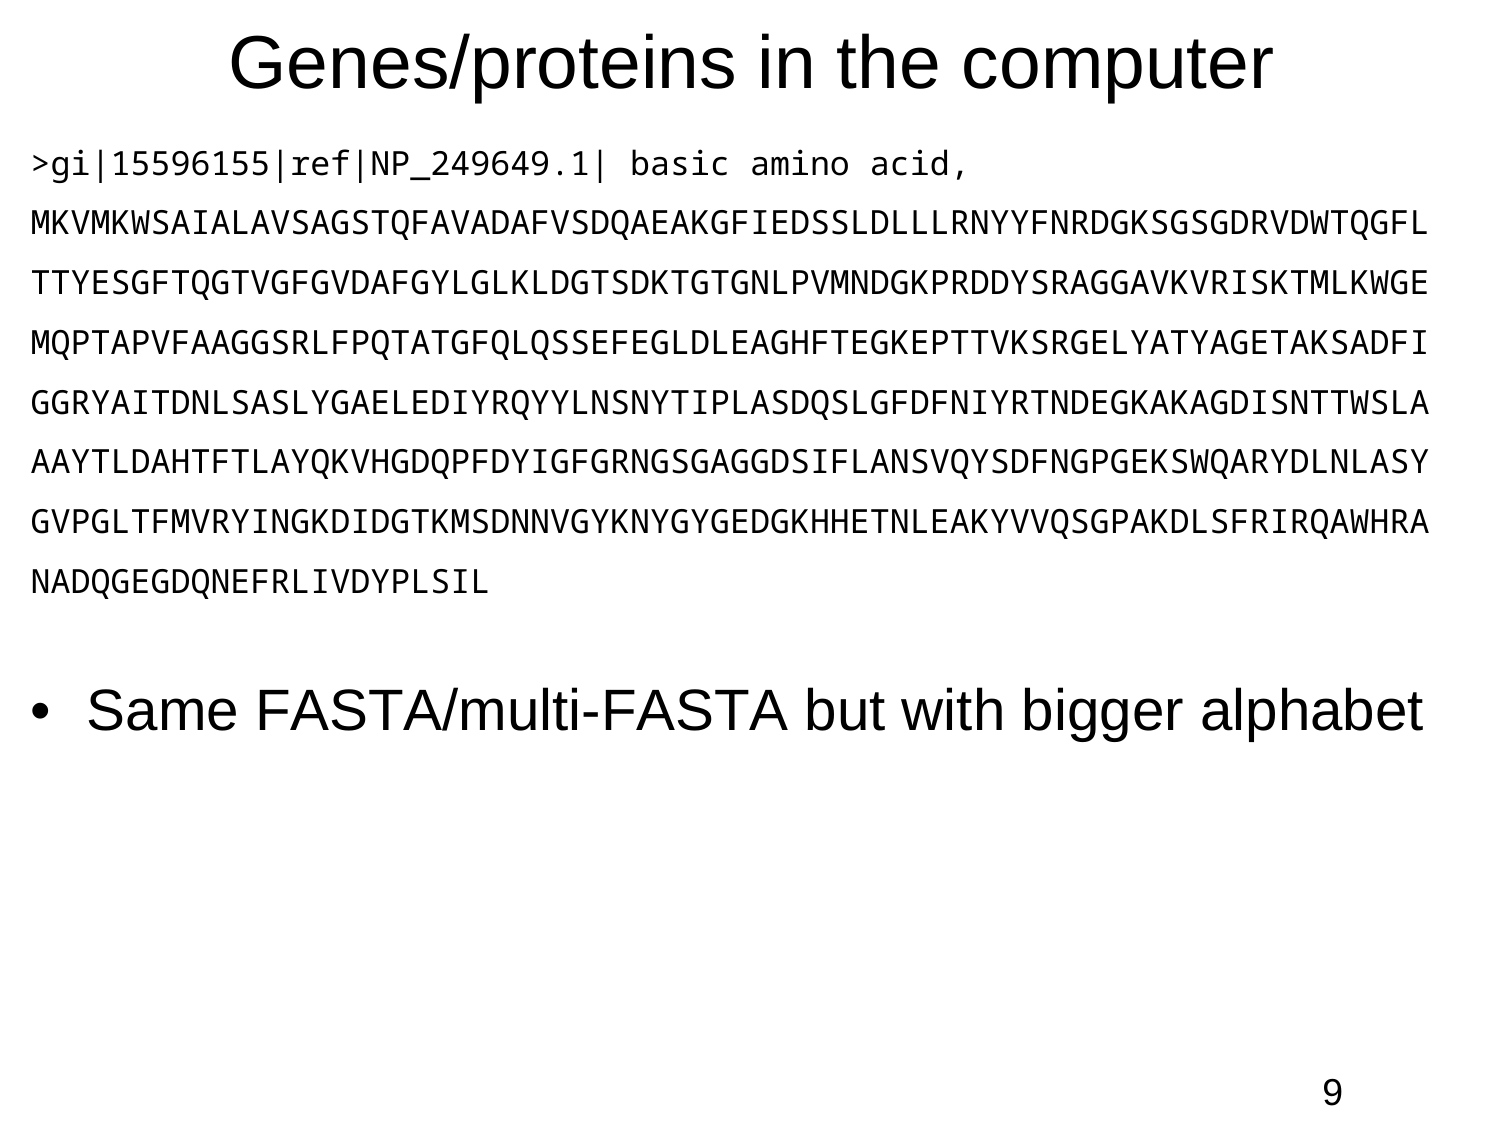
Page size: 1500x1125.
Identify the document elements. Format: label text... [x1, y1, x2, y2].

list >gi|15596155|ref|NP_249649.1| basic amino acid, MKVMKWSAIALAVSAGSTQFAVADAFVSDQAEAKGFIEDSSLDLLLRNYYFNRDGKSGSGDRVDWTQGFL TTYESGFTQGTVGFGVDAFGYLGLKLDGTSDKTGTGNLPVMNDGKPRDDYSRAGGAVKVRISKTMLKWGE MQPTAPVFAAGGSRLFPQTATGFQLQSSEFEGLDLEAGHFTEGKEPTTVKSRGELYATYAGETAKSADFI GGRYAITDNLSASLYGAELEDIYRQYYLNSNYTIPLASDQSLGFDFNIYRTNDEGKAKAGDISNTTWSLA AAYTLDAHTFTLAYQKVHGDQPFDYIGFGRNGSGAGGDSIFLANSVQYSDFNGPGEKSWQARYDLNLASY GVPGLTFMVRYINGKDIDGTKMSDNNVGYKNYGYGEDGKHHETNLEAKYVVQSGPAKDLSFRIRQAWHRA NADQGEGDQNEFRLIVDYPLSIL Same FASTA/multi-FASTA but with bigger alphabet [30, 139, 1500, 1125]
title Genes/proteins in the computer [19, 9, 1485, 116]
